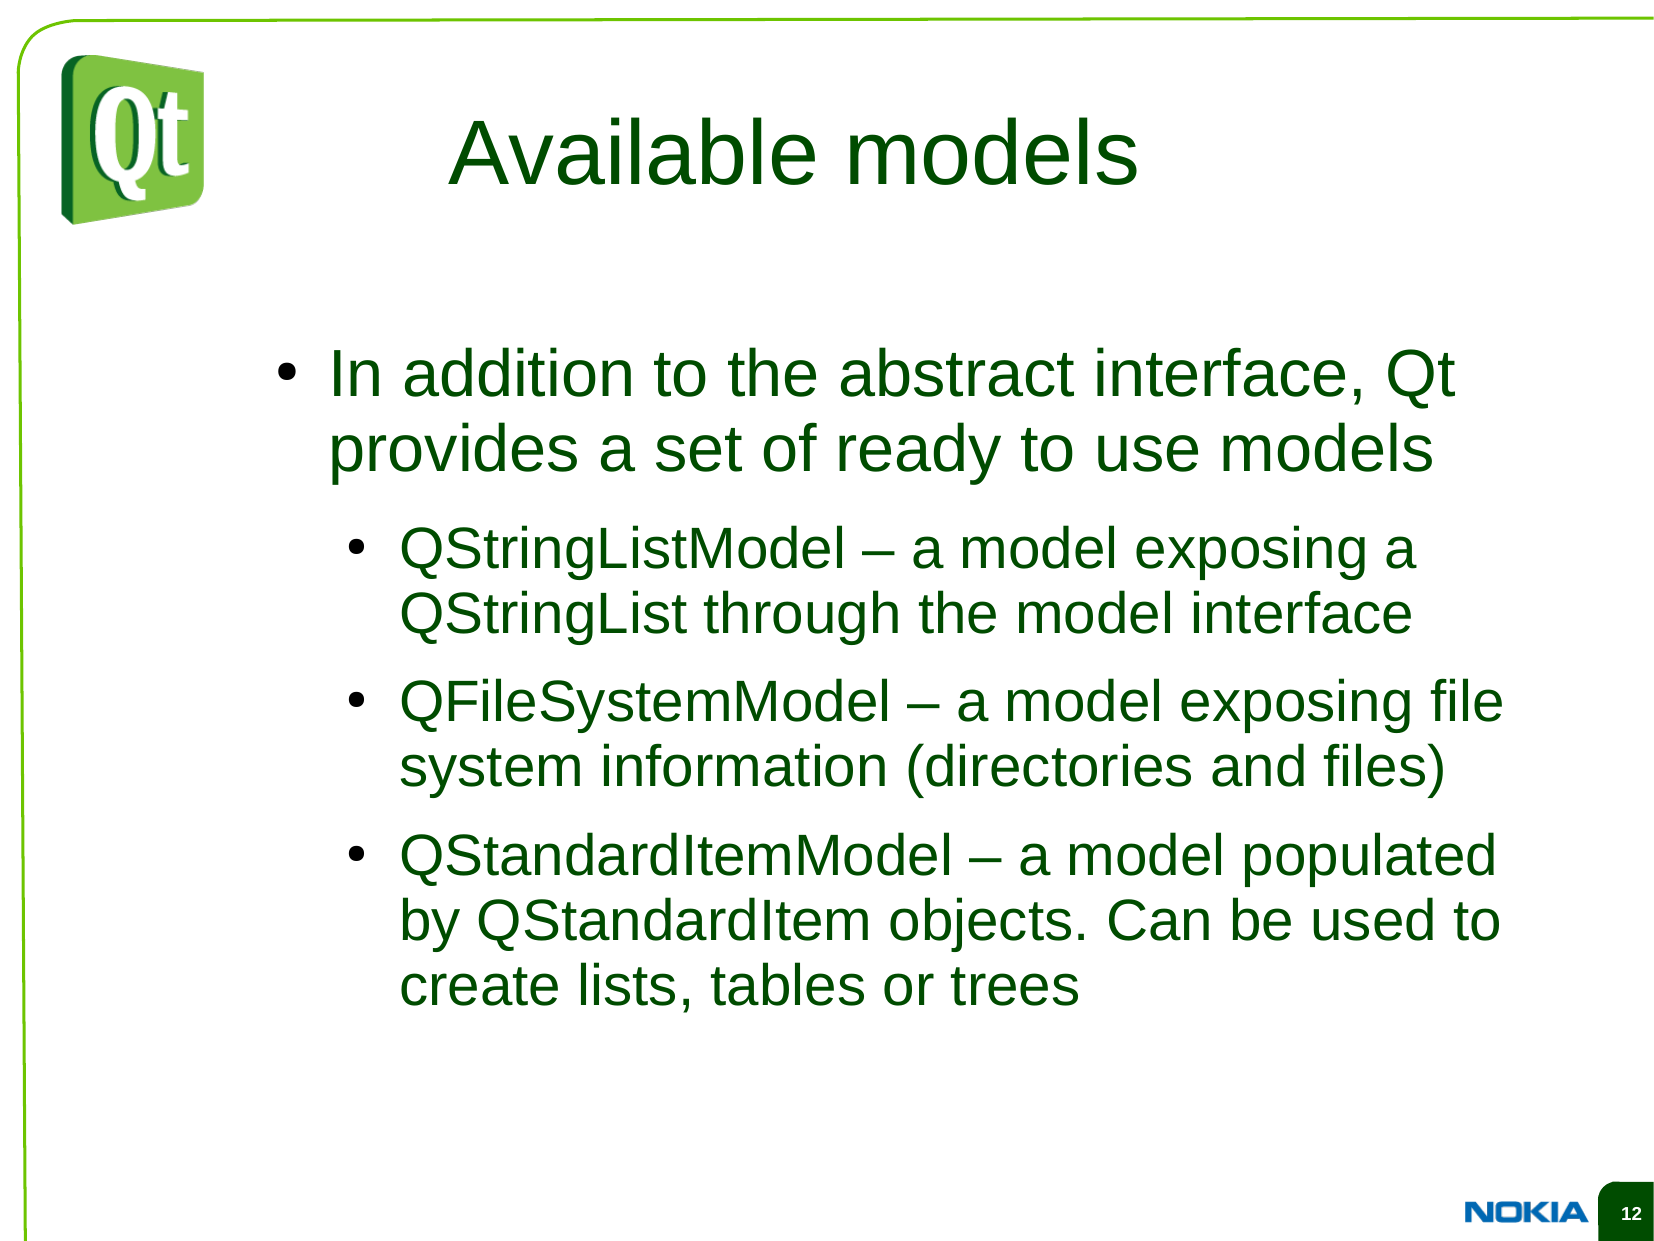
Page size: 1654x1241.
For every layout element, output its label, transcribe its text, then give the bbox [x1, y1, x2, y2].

picture [61, 55, 204, 225]
list In addition to the abstract interface, Qt provides a set of ready to use models QStringListModel – a model exposing a QStringList through the model interface QFileSystemModel – a model exposing file system information (directories and files) QStandardItemModel – a model populated by QStandardItem objects. Can be used to create lists, tables or trees [257, 336, 1577, 1085]
title Available models [257, 56, 1333, 250]
picture [1465, 1201, 1589, 1223]
